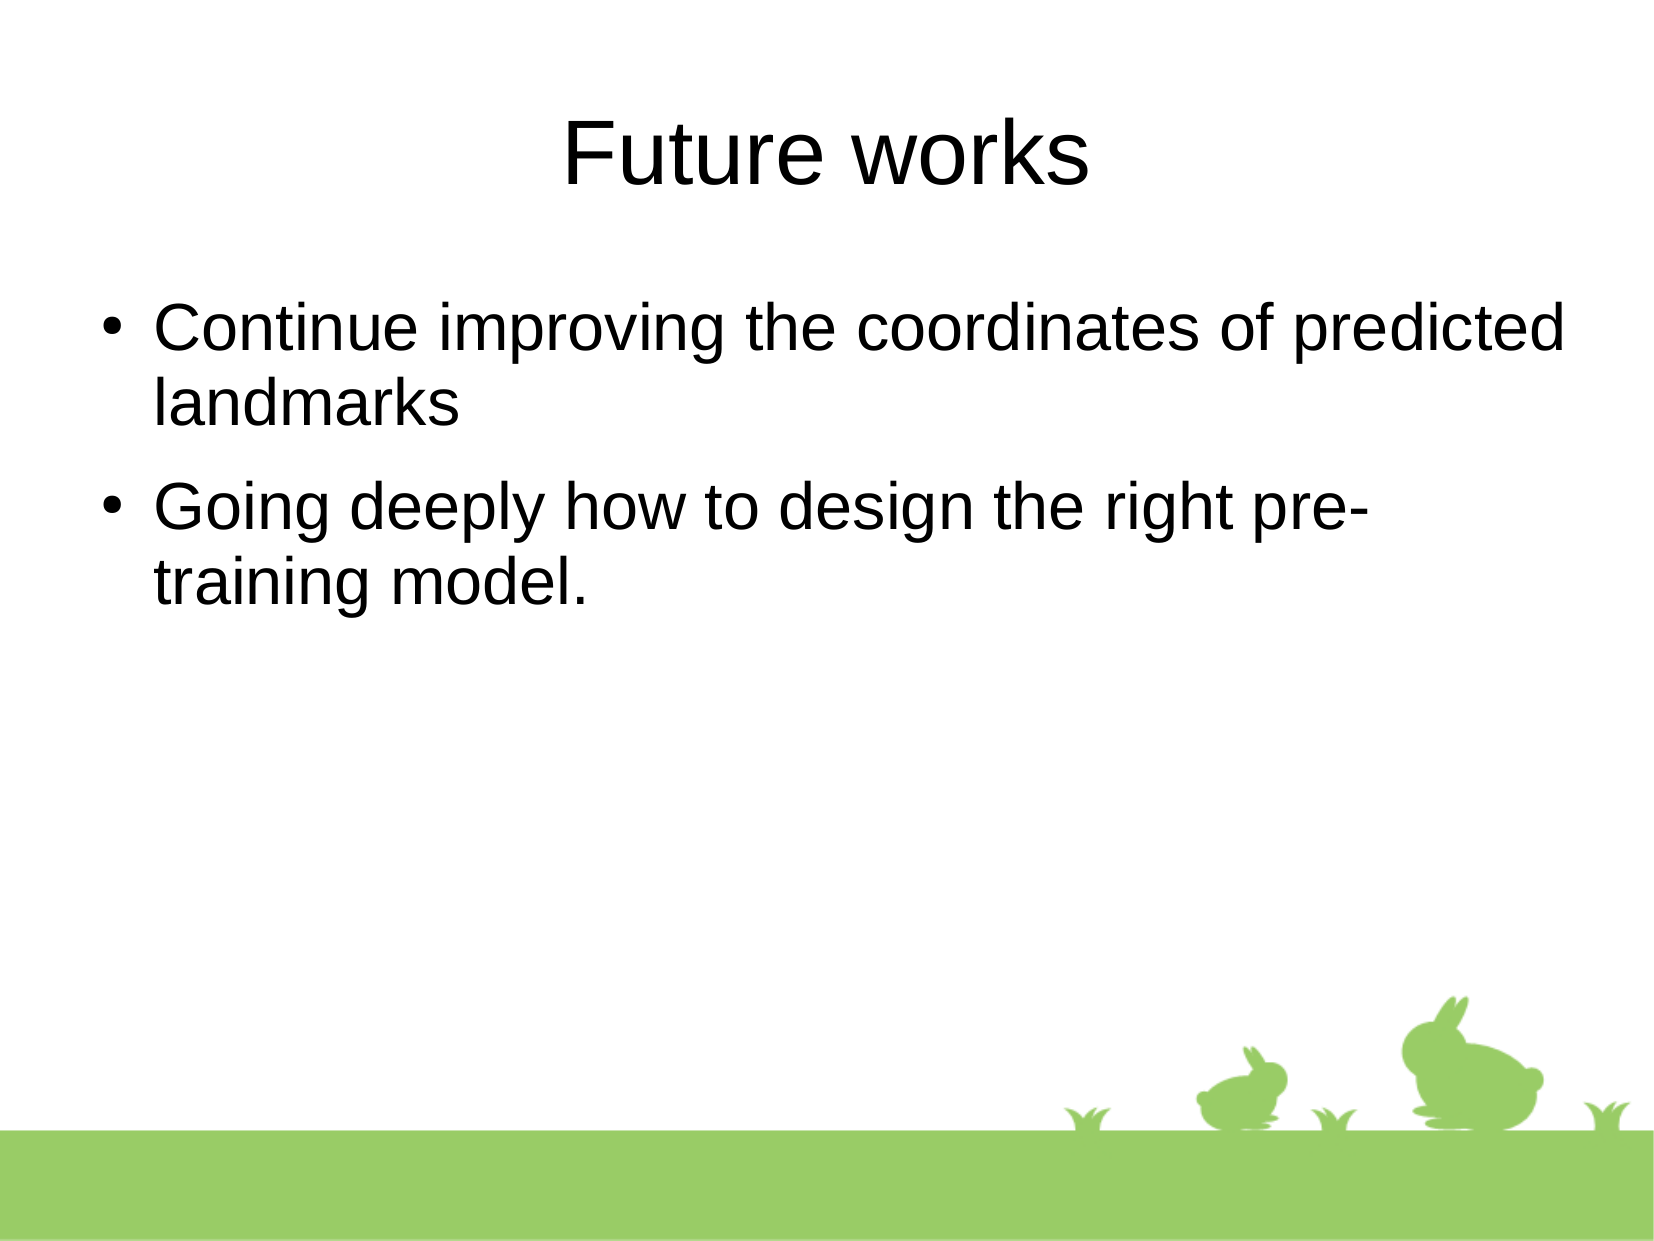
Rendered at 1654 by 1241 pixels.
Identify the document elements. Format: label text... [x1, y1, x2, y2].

list Continue improving the coordinates of predicted landmarks Going deeply how to design the right pre-training model. [82, 290, 1571, 1010]
picture [0, 0, 1654, 1241]
title Future works [82, 49, 1571, 257]
